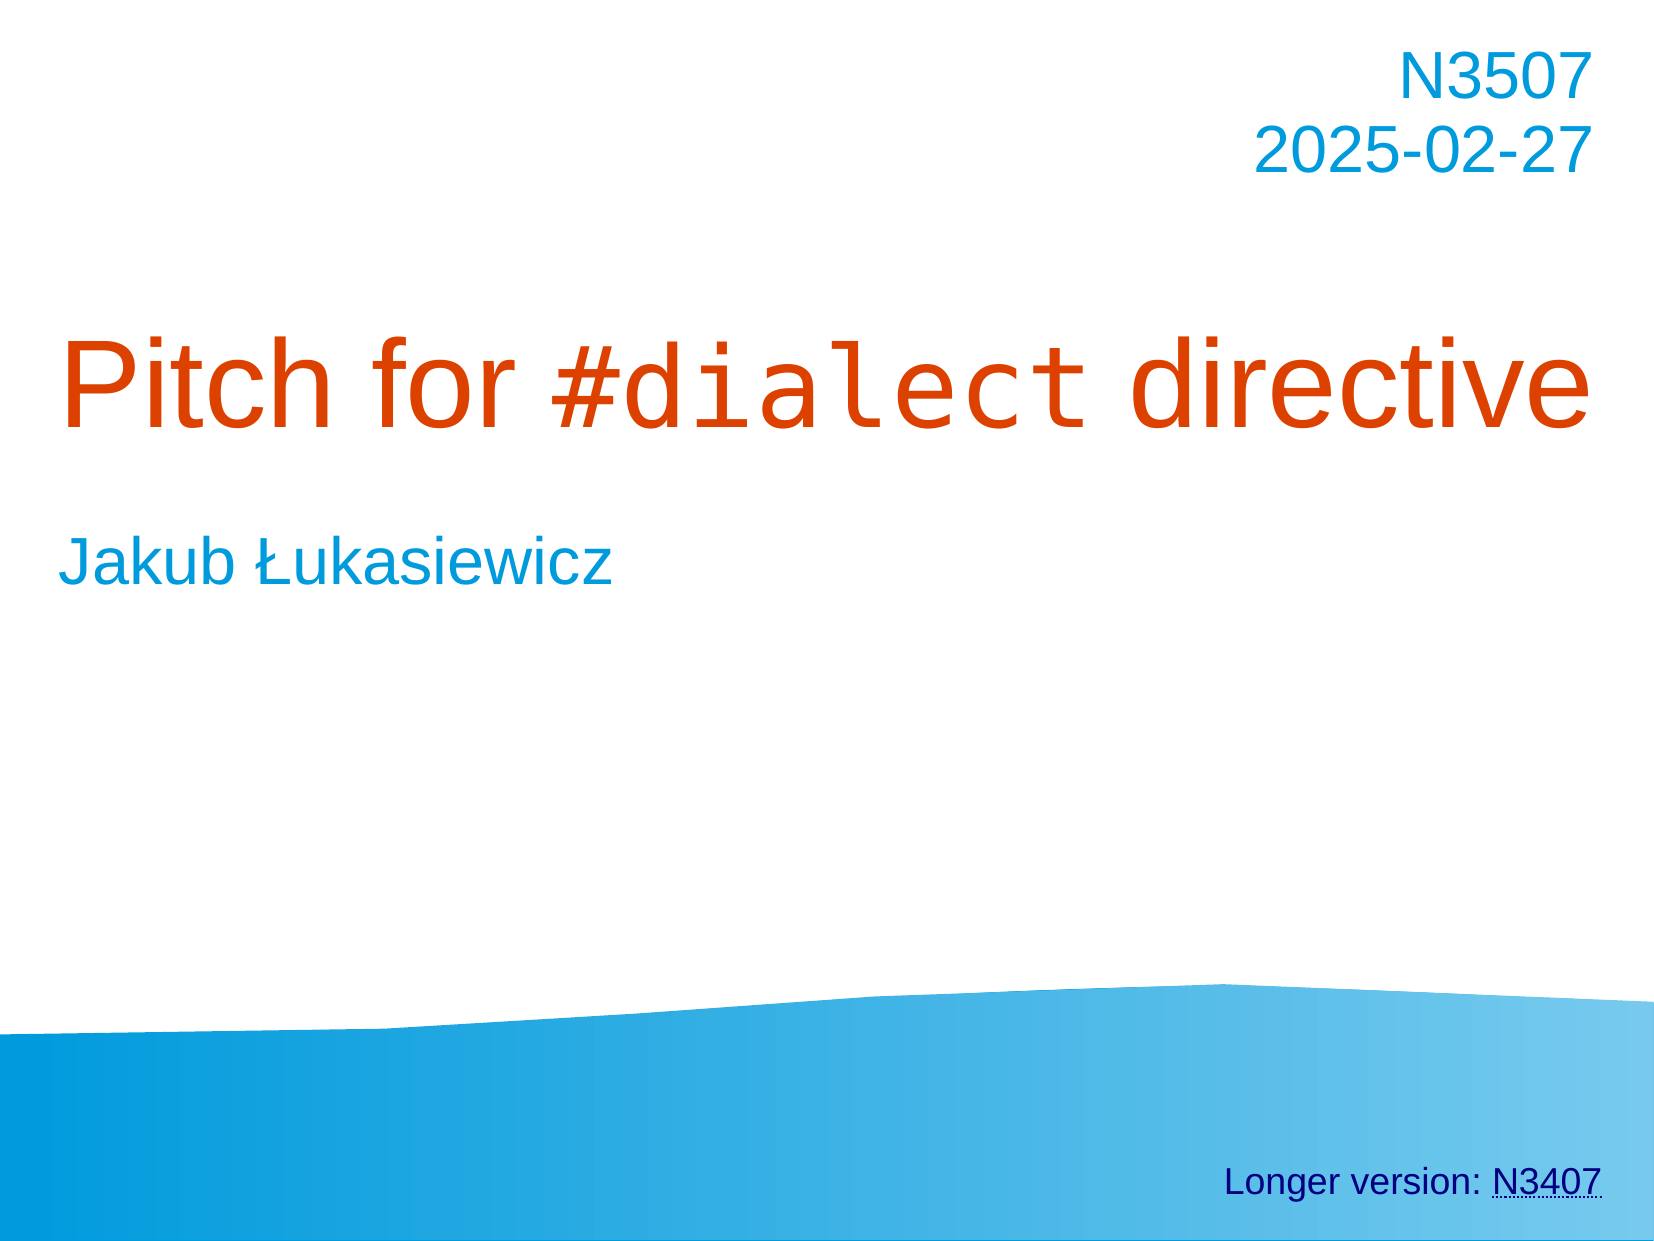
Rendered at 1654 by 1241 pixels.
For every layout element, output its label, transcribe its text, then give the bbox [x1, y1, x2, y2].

list Jakub Łukasiewicz [59, 523, 750, 619]
text_box Longer version: N3407 [1209, 1151, 1619, 1211]
list N3507 2025-02-27 [59, 37, 1595, 207]
title Pitch for #dialect directive [0, 244, 1654, 524]
